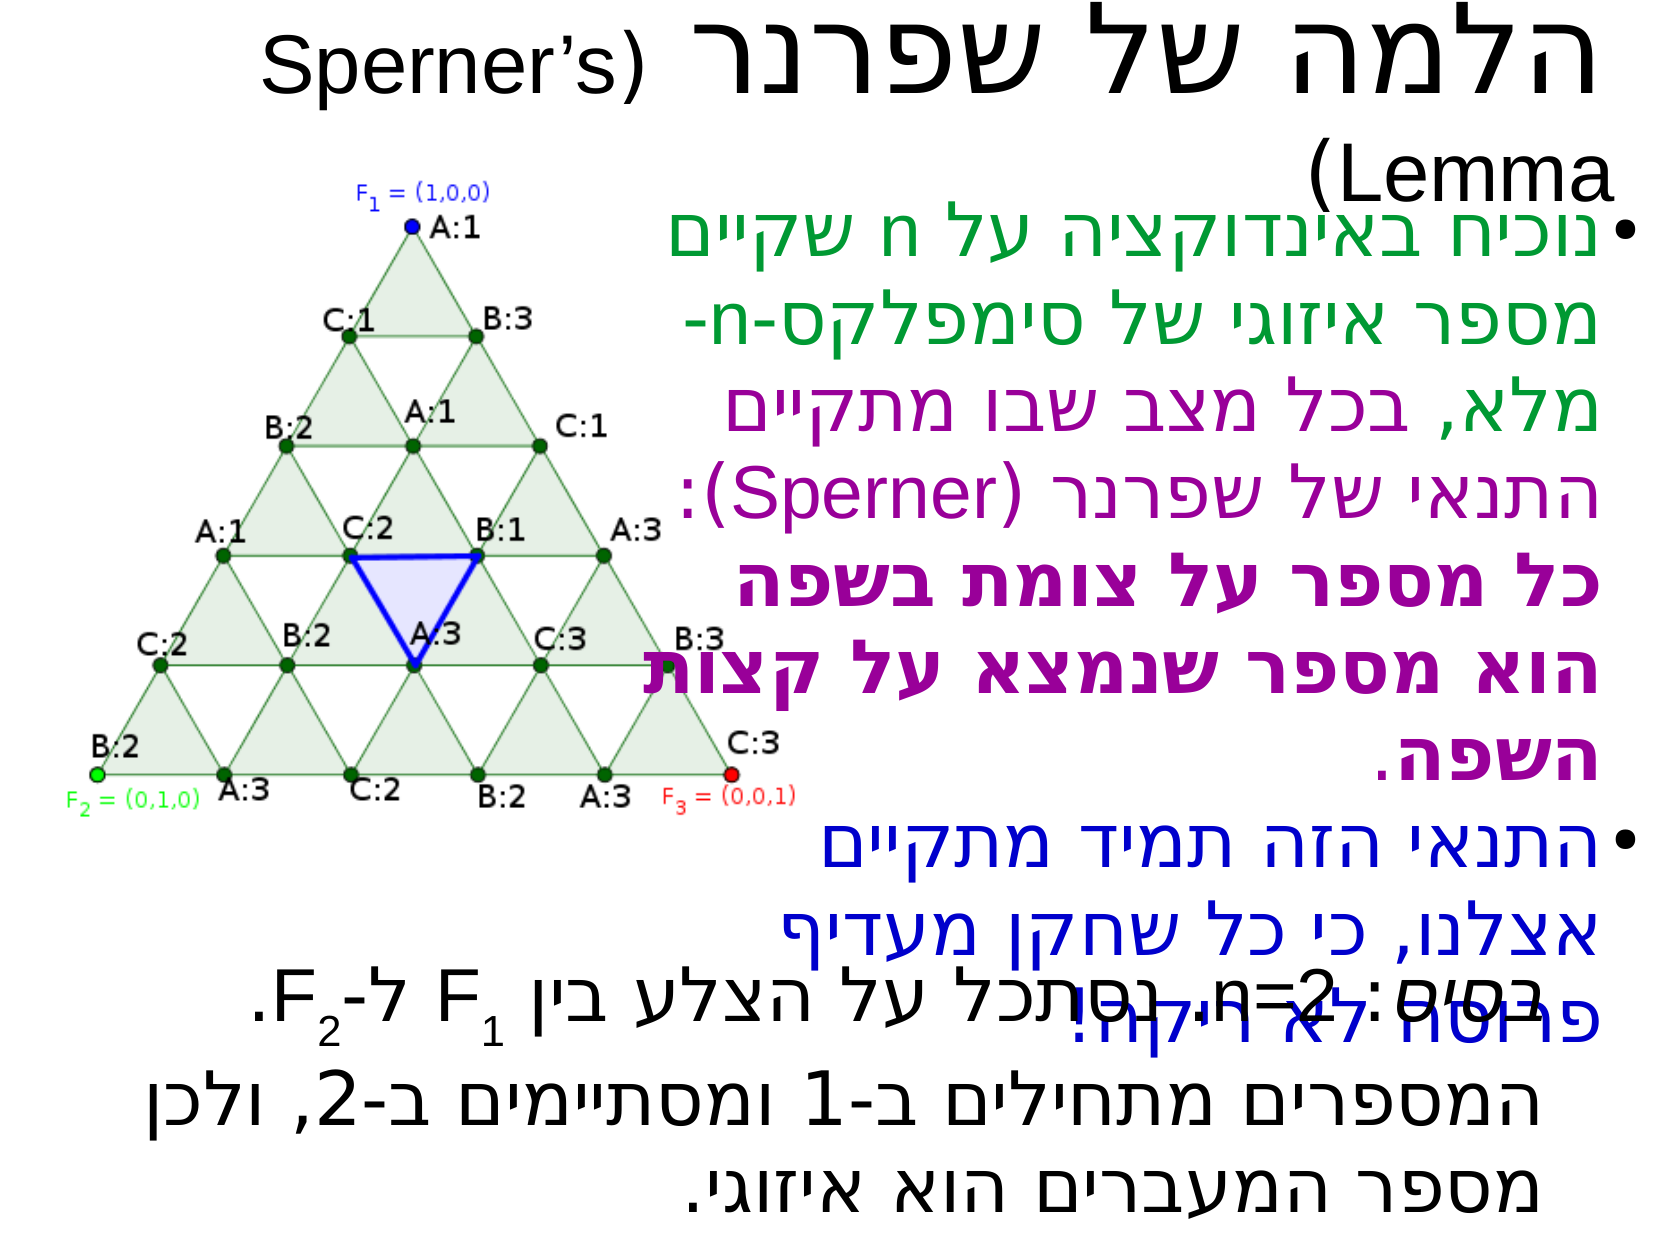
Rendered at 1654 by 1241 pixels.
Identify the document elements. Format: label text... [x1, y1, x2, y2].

title הלמה של שפרנר (Sperner’s Lemma) [30, 7, 1654, 181]
picture [42, 167, 811, 855]
text_box נוכיח באינדוקציה על n שקיים מספר איזוגי של סימפלקס-n-מלא, בכל מצב שבו מתקיים התנאי של שפרנר (Sperner): כל מספר על צומת בשפה הוא מספר שנמצא על קצות השפה. התנאי הזה תמיד מתקיים אצלנו, כי כל שחקן מעדיף פרוסה לא ריקה! [600, 180, 1654, 958]
text_box בסיס: n=2. נסתכל על הצלע בין F1 ל-F2. המספרים מתחילים ב-1 ומסתיימים ב-2, ולכן מספר המעברים הוא איזוגי. [30, 945, 1561, 1228]
